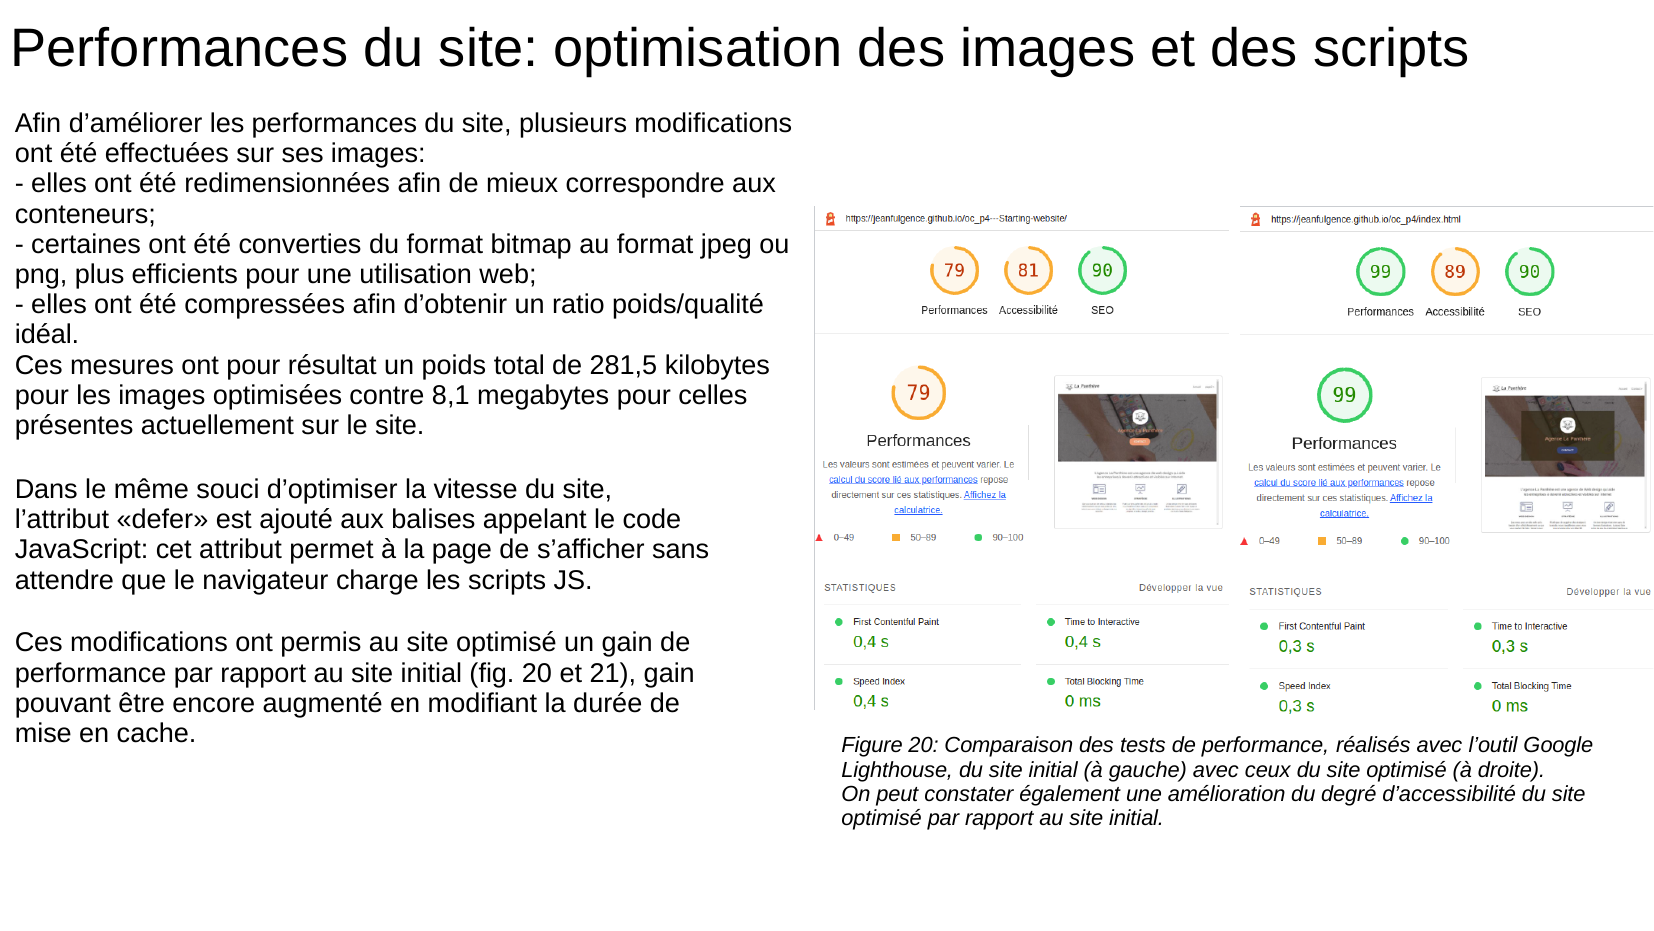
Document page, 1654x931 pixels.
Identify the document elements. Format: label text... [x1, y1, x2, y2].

text_box Ces modifications ont permis au site optimisé un gain de performance par rapport au site initial (fig. 20 et 21), gain pouvant être encore augmenté en modifiant la durée de mise en cache. [0, 620, 739, 756]
title Performances du site: optimisation des images et des scripts [0, 1, 1489, 95]
picture [1240, 206, 1654, 715]
text_box Afin d’améliorer les performances du site, plusieurs modifications ont été effectuées sur ses images: - elles ont été redimensionnées afin de mieux correspondre aux conteneurs; - certaines ont été converties du format bitmap au format jpeg ou png, plus efficients pour une utilisation web; - elles ont été compressées afin d’obtenir un ratio poids/qualité idéal. Ces mesures ont pour résultat un poids total de 281,5 kilobytes pour les images optimisées contre 8,1 megabytes pour celles présentes actuellement sur le site. [0, 100, 815, 448]
text_box Dans le même souci d’optimiser la vitesse du site, l’attribut «defer» est ajouté aux balises appelant le code JavaScript: cet attribut permet à la page de s’afficher sans attendre que le navigateur charge les scripts JS. [0, 466, 727, 603]
text_box Figure 20: Comparaison des tests de performance, réalisés avec l’outil Google Lighthouse, du site initial (à gauche) avec ceux du site optimisé (à droite). On peut constater également une amélioration du degré d’accessibilité du site optimisé par rapport au site initial. [826, 725, 1630, 839]
picture [814, 206, 1229, 710]
